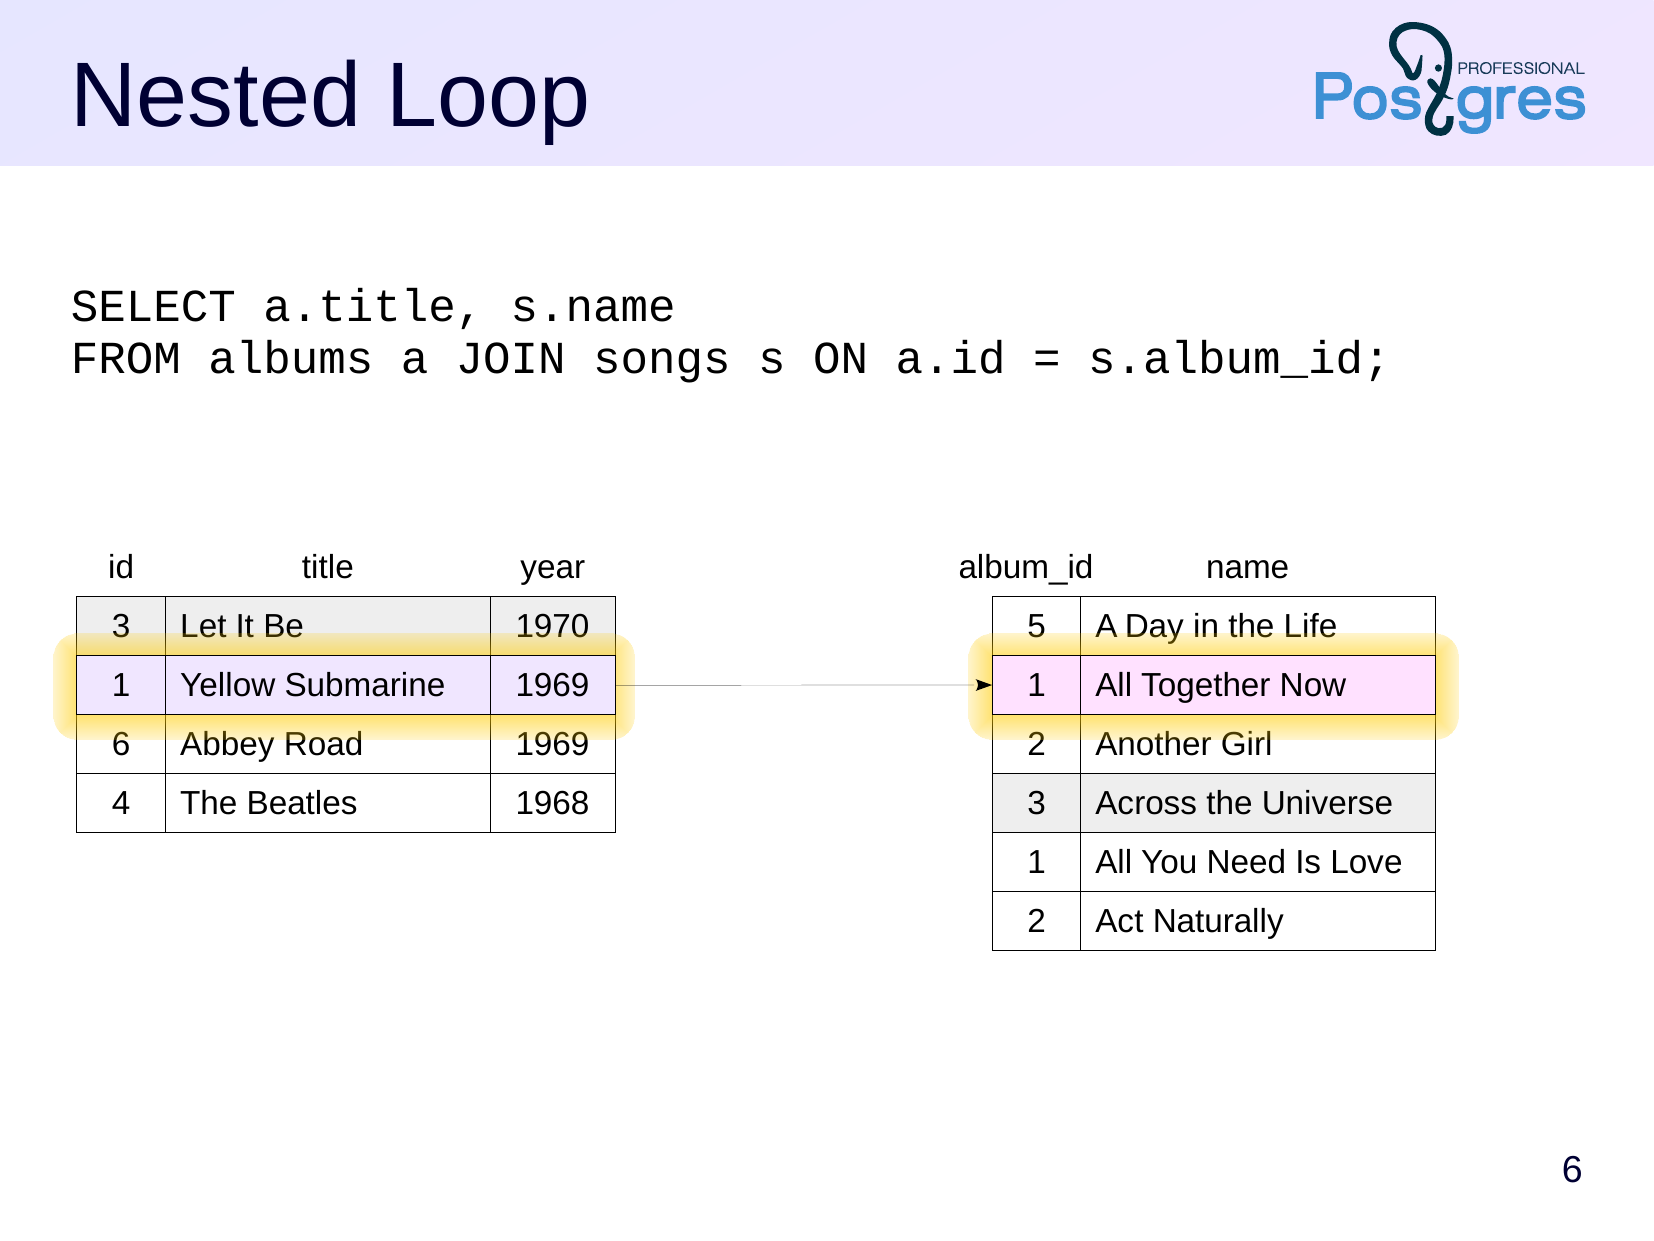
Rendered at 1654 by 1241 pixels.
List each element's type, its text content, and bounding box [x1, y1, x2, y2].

text_box 1969 [490, 655, 616, 715]
text_box Yellow Submarine [165, 655, 490, 715]
title Nested Loop [70, 43, 1261, 151]
text_box All Together Now [1080, 655, 1436, 715]
text_box All You Need Is Love [1080, 832, 1436, 892]
text_box 1 [992, 832, 1080, 892]
text_box [968, 633, 1459, 740]
text_box [53, 633, 635, 740]
text_box 1 [76, 655, 165, 715]
text_box 1 [992, 655, 1080, 715]
list SELECT a.title, s.name FROM albums a JOIN songs s ON a.id = s.album_id; [70, 283, 1583, 1141]
